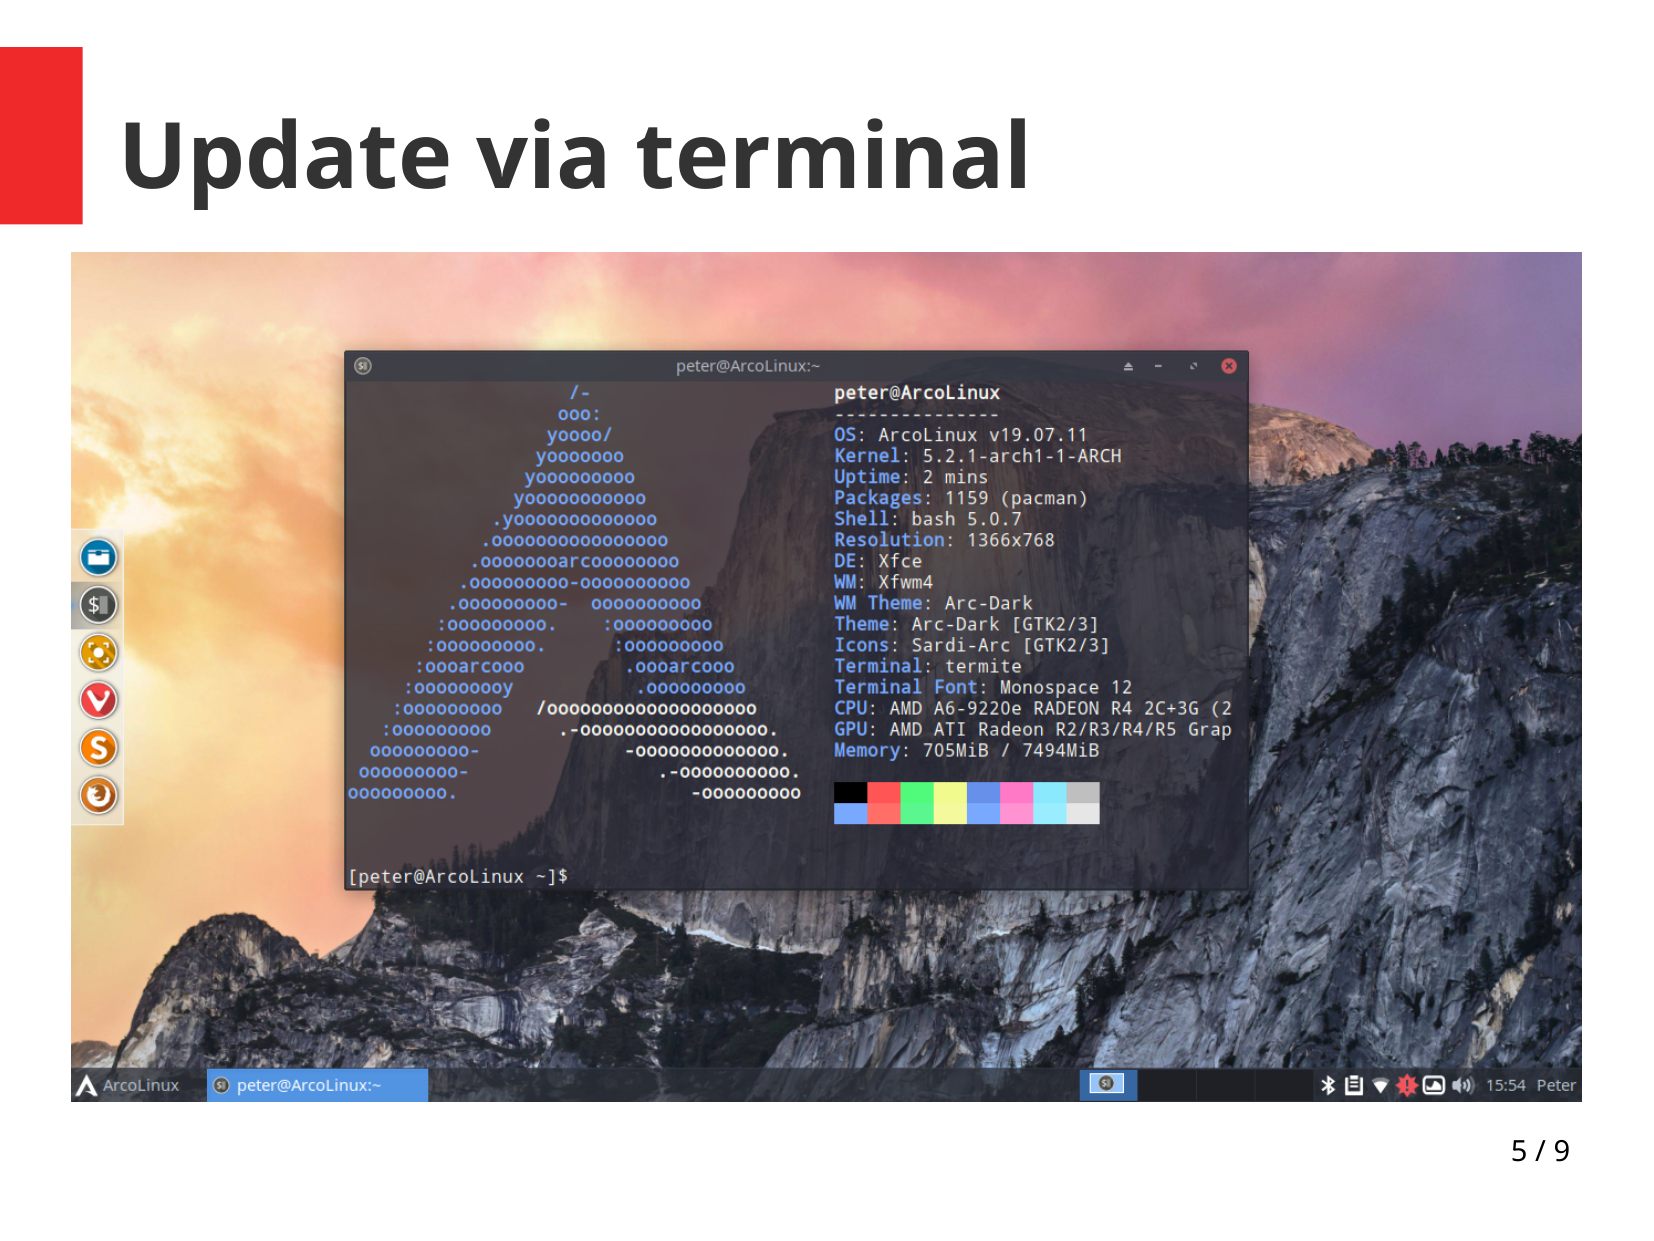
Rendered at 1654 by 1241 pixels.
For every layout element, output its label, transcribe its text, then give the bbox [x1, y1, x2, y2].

title Update via terminal [118, 49, 1571, 252]
picture [71, 252, 1582, 1102]
